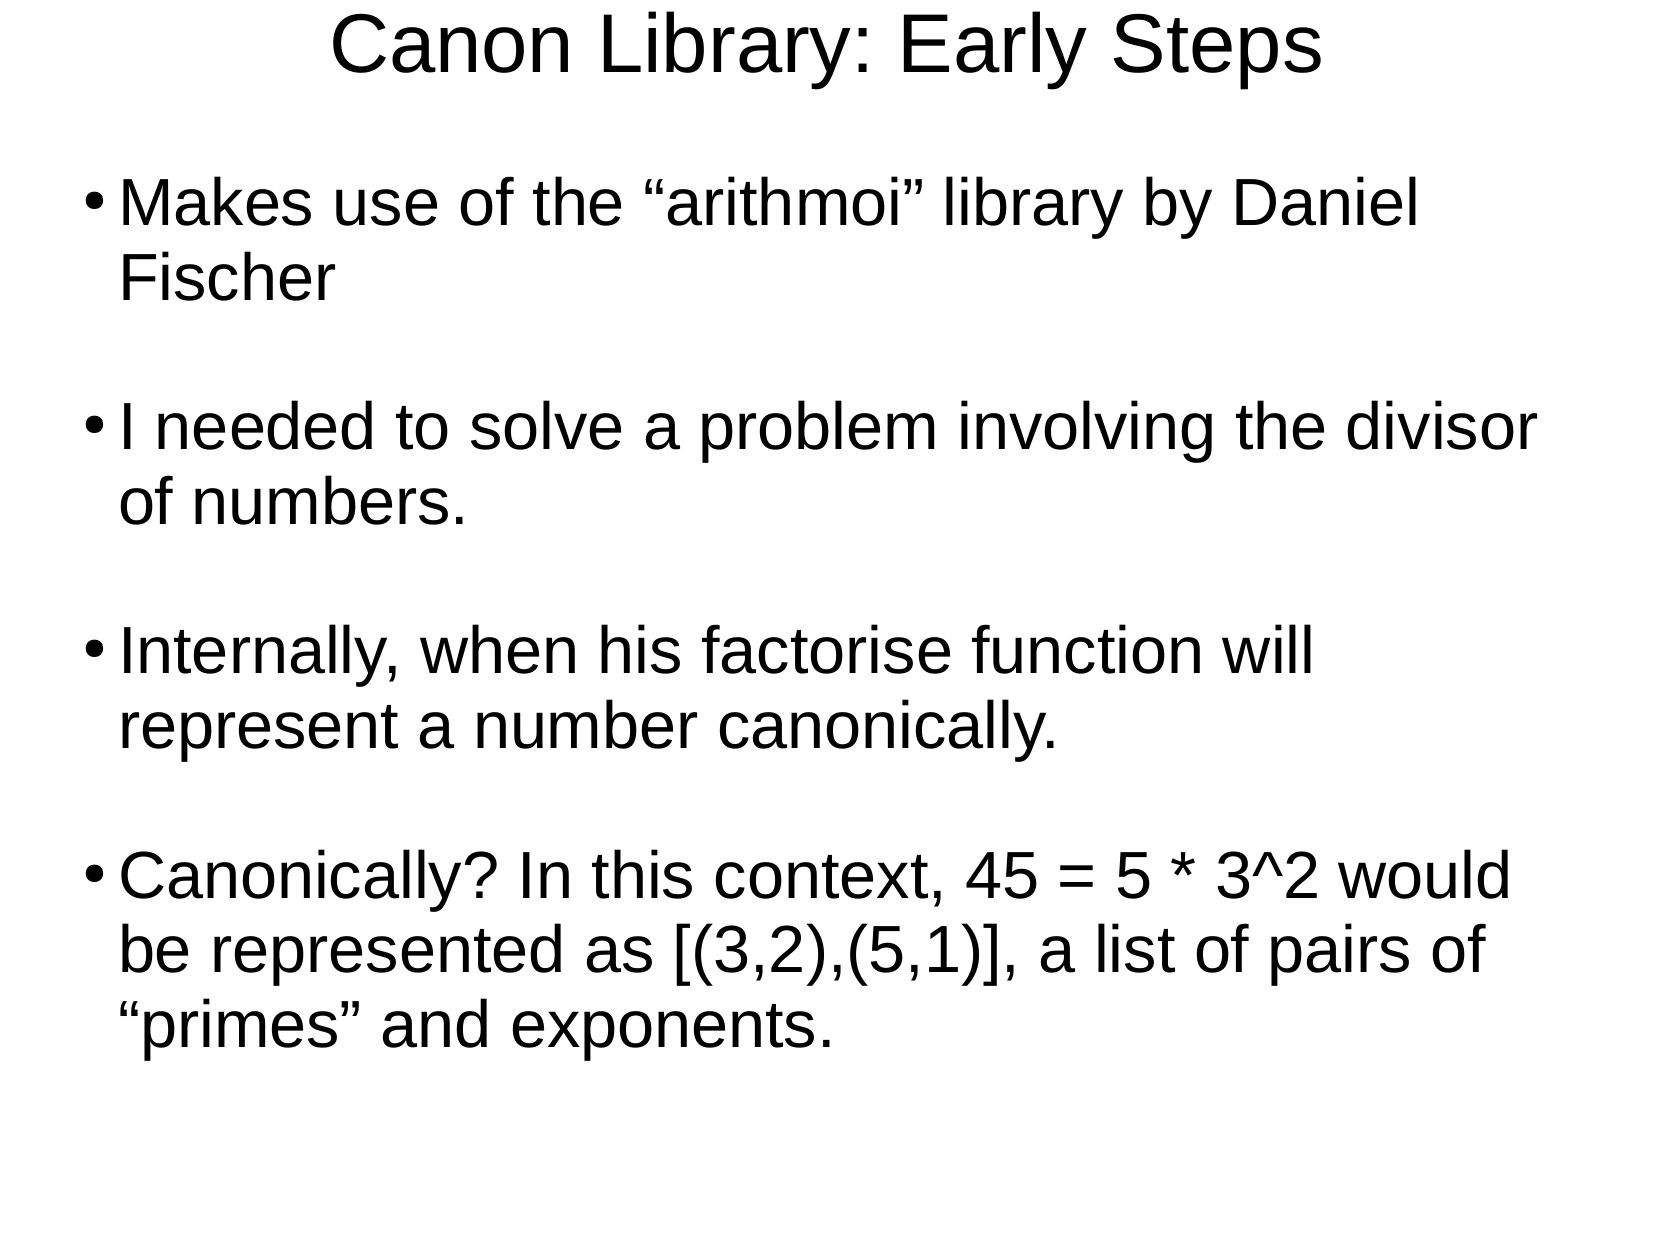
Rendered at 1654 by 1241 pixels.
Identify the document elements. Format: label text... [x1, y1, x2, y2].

subtitle Canon Library: Early Steps Makes use of the “arithmoi” library by Daniel Fischer I needed to solve a problem involving the divisor of numbers. Internally, when his factorise function will represent a number canonically. Canonically? In this context, 45 = 5 * 3^2 would be represented as [(3,2),(5,1)], a list of pairs of “primes” and exponents. [82, 0, 1571, 1061]
